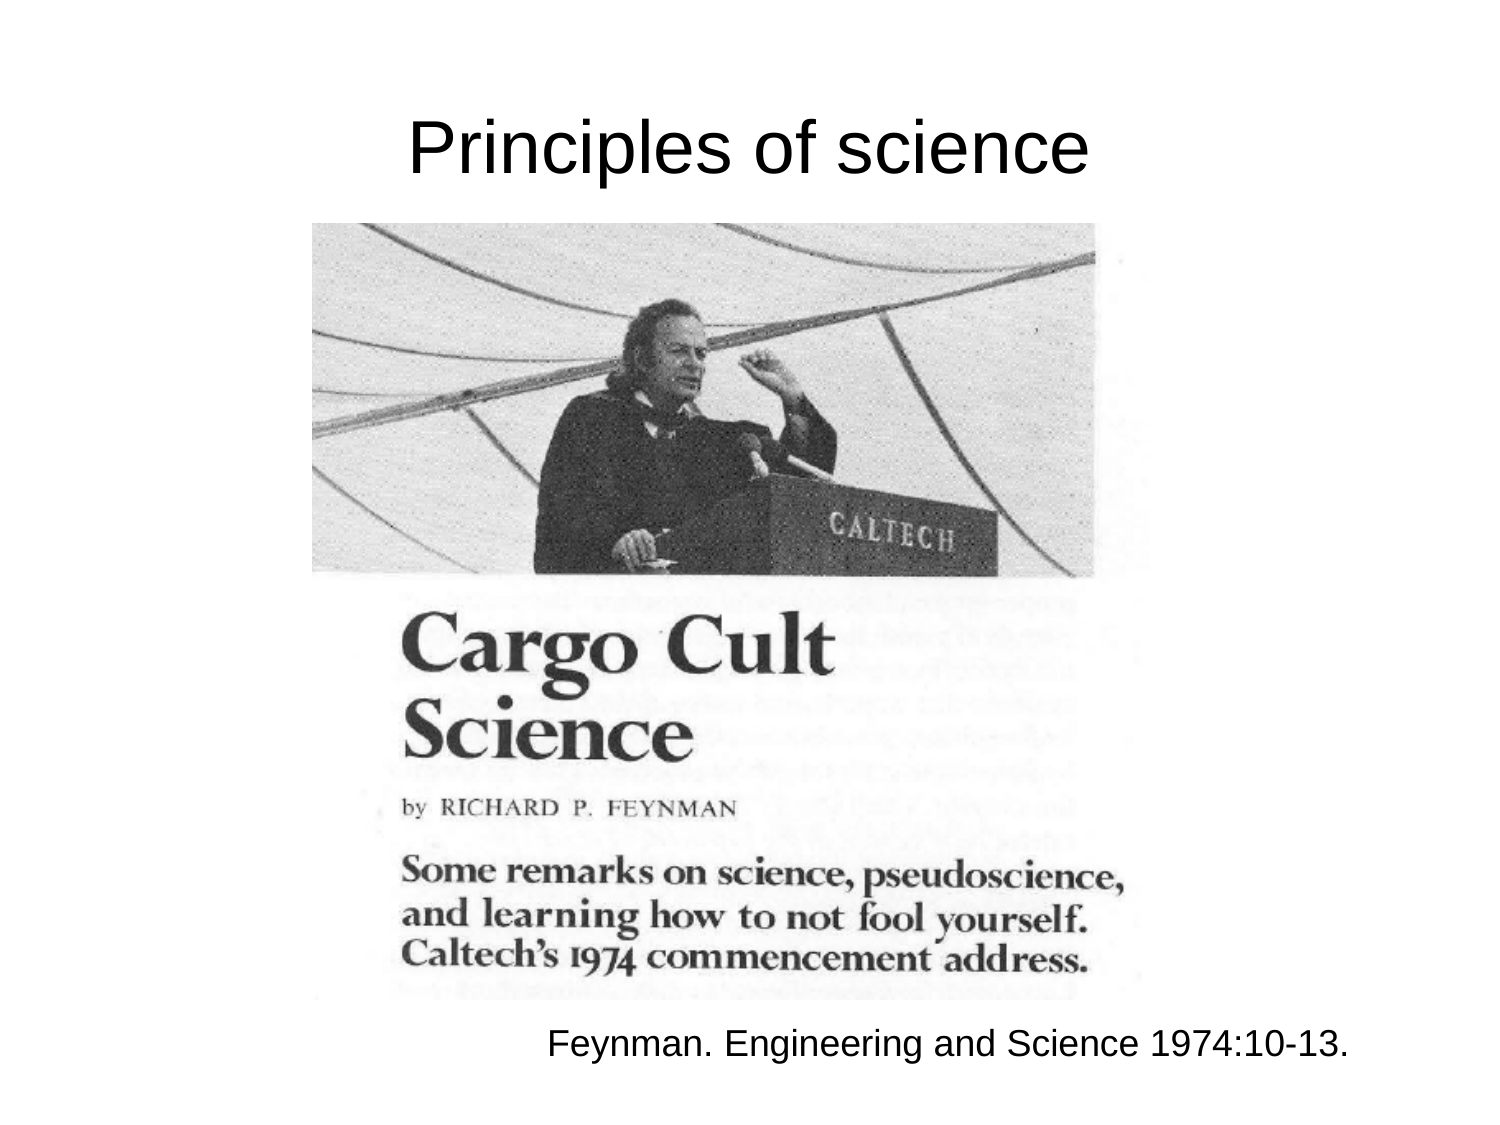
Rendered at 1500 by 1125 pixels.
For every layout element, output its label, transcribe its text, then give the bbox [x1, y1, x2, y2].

text_box [312, 223, 1150, 1001]
text_box Feynman. Engineering and Science 1974:10-13. [532, 1011, 1365, 1072]
title Principles of science [112, 49, 1388, 238]
